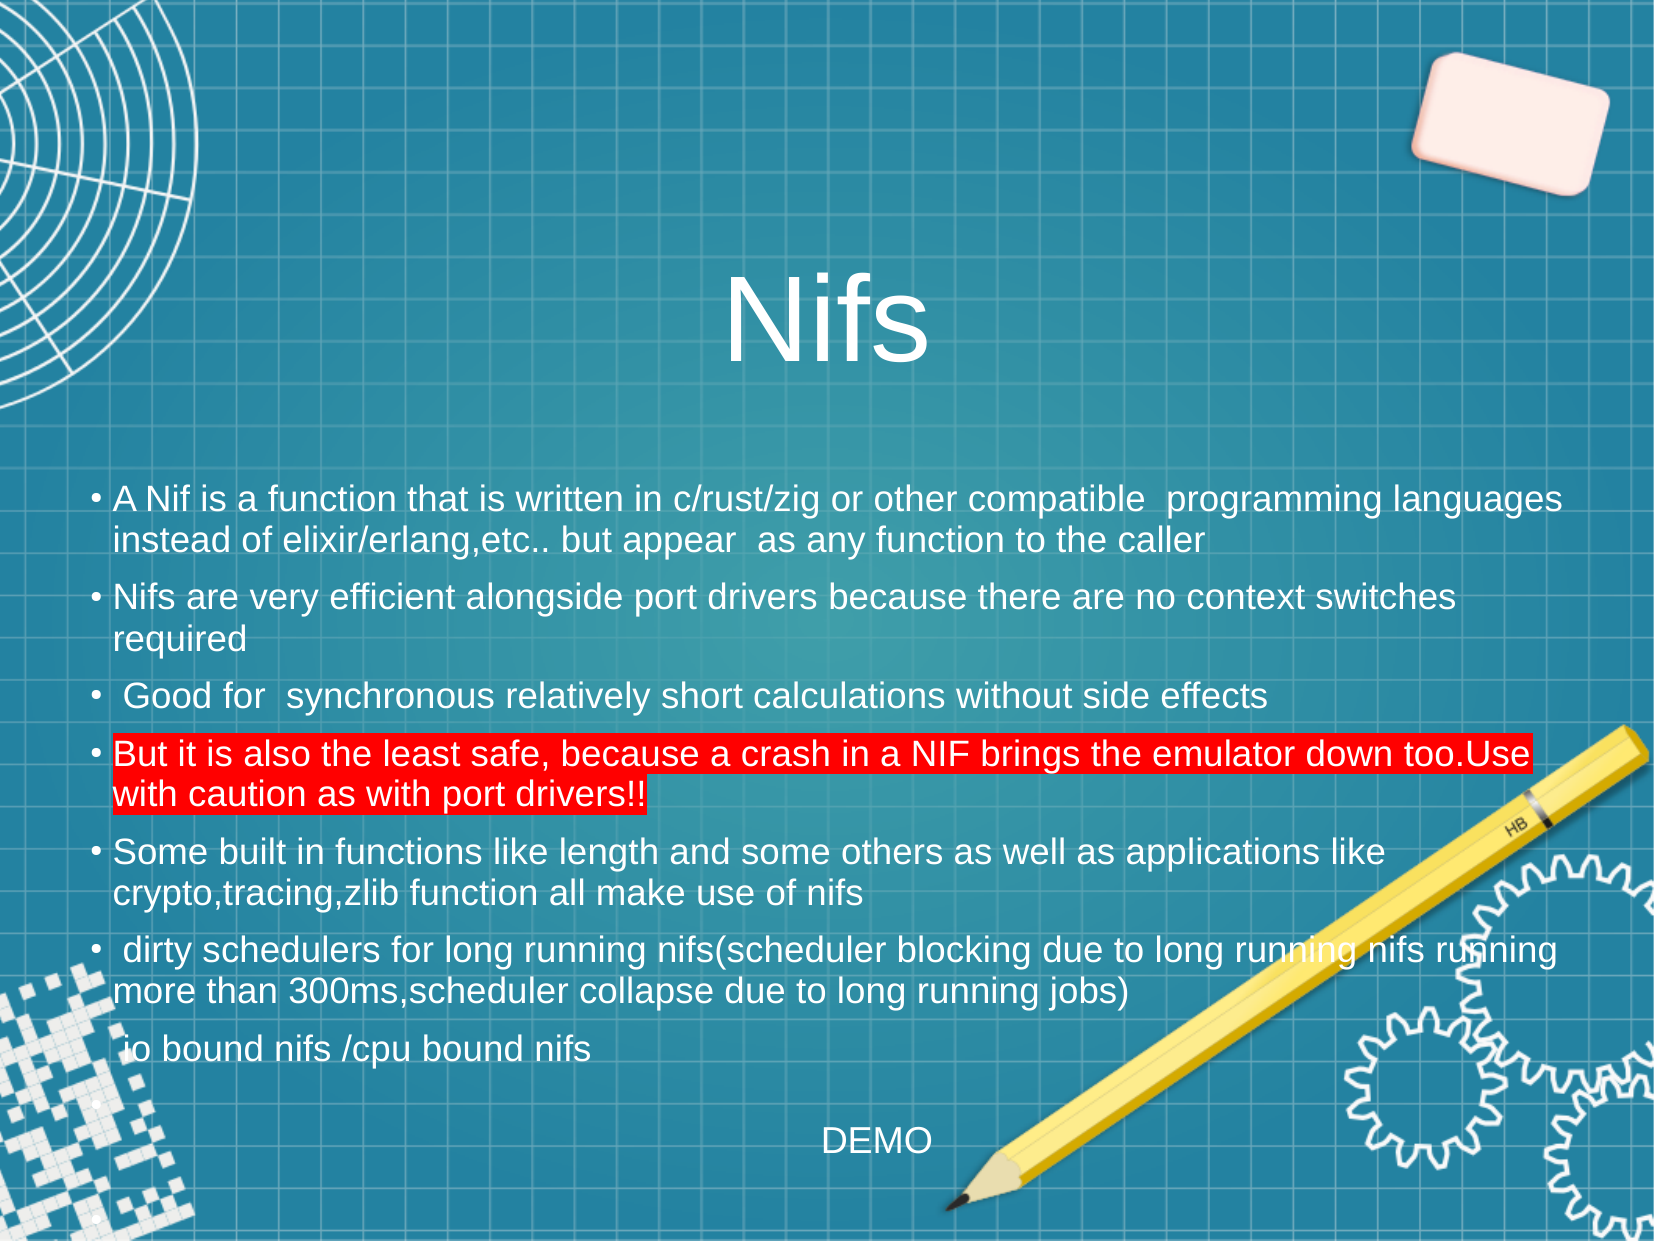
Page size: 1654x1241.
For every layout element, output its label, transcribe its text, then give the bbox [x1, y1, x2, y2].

list A Nif is a function that is written in c/rust/zig or other compatible programming languages instead of elixir/erlang,etc.. but appear as any function to the caller Nifs are very efficient alongside port drivers because there are no context switches required Good for synchronous relatively short calculations without side effects But it is also the least safe, because a crash in a NIF brings the emulator down too.Use with caution as with port drivers!! Some built in functions like length and some others as well as applications like crypto,tracing,zlib function all make use of nifs dirty schedulers for long running nifs(scheduler blocking due to long running nifs running more than 300ms,scheduler collapse due to long running jobs) io bound nifs /cpu bound nifs [82, 478, 1571, 1081]
picture [0, 0, 1654, 1241]
text_box DEMO [571, 1112, 1183, 1170]
title Nifs [82, 177, 1571, 461]
